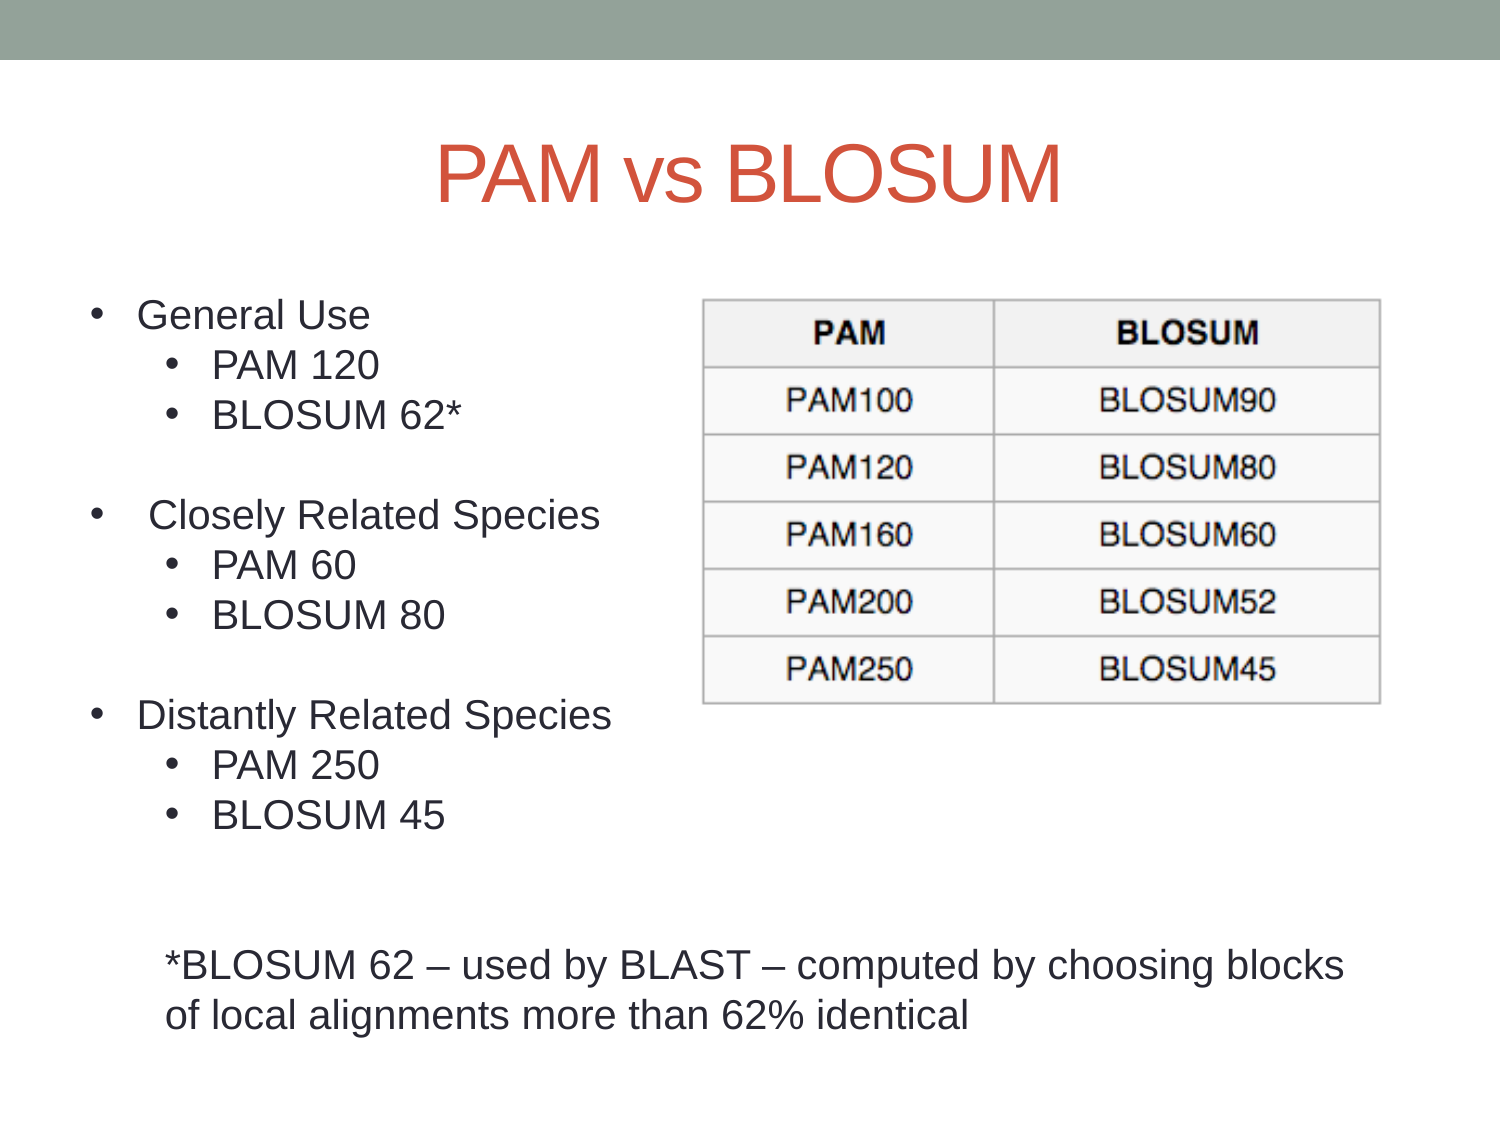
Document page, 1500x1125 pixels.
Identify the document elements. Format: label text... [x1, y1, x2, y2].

text_box General Use PAM 120 BLOSUM 62* Closely Related Species PAM 60 BLOSUM 80 Distantly Related Species PAM 250 BLOSUM 45 *BLOSUM 62 – used by BLAST – computed by choosing blocks of local alignments more than 62% identical [75, 280, 1372, 1091]
picture [1372, 280, 1425, 731]
title PAM vs BLOSUM [75, 87, 1425, 250]
